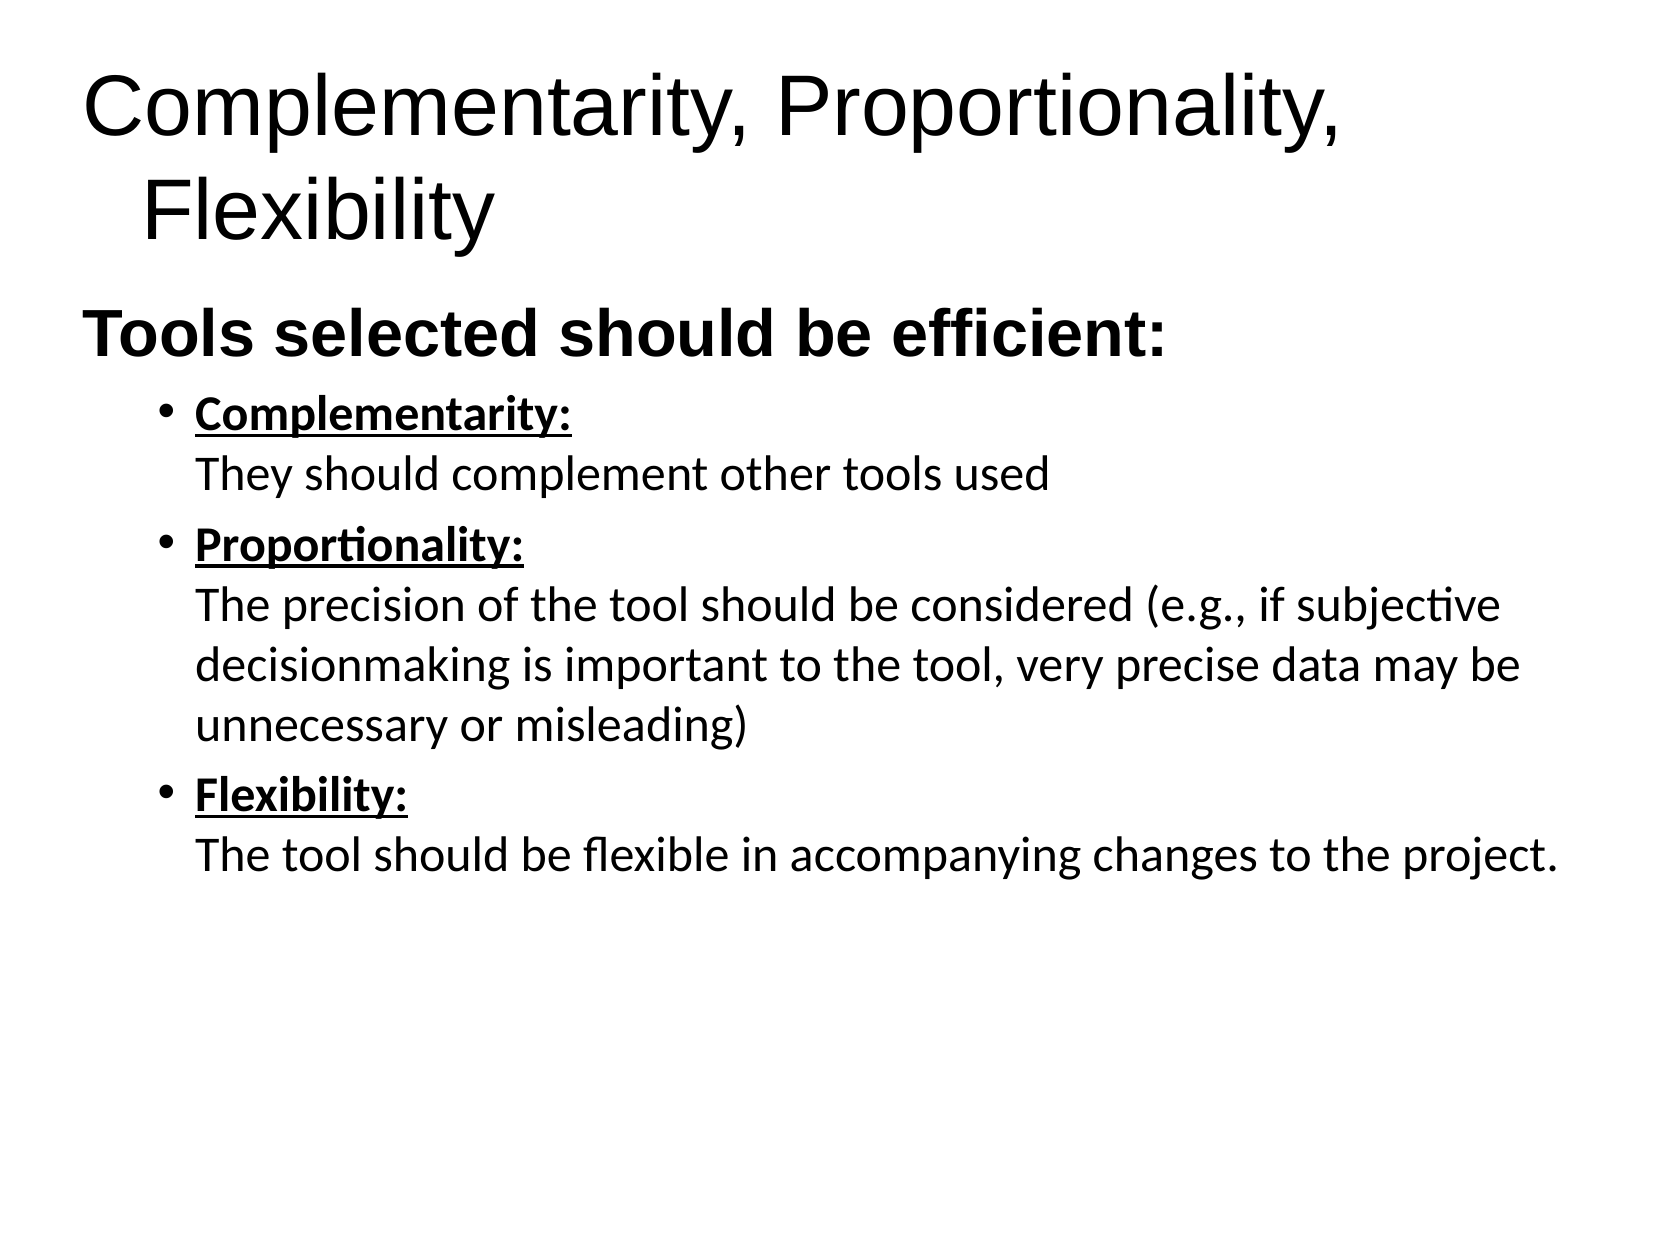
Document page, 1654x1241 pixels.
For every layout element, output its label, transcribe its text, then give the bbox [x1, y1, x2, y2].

list Tools selected should be efficient: Complementarity: They should complement other tools used Proportionality: The precision of the tool should be considered (e.g., if subjective decisionmaking is important to the tool, very precise data may be unnecessary or misleading) Flexibility: The tool should be flexible in accompanying changes to the project. [82, 290, 1571, 1010]
title Complementarity, Proportionality, Flexibility [82, 49, 1571, 257]
